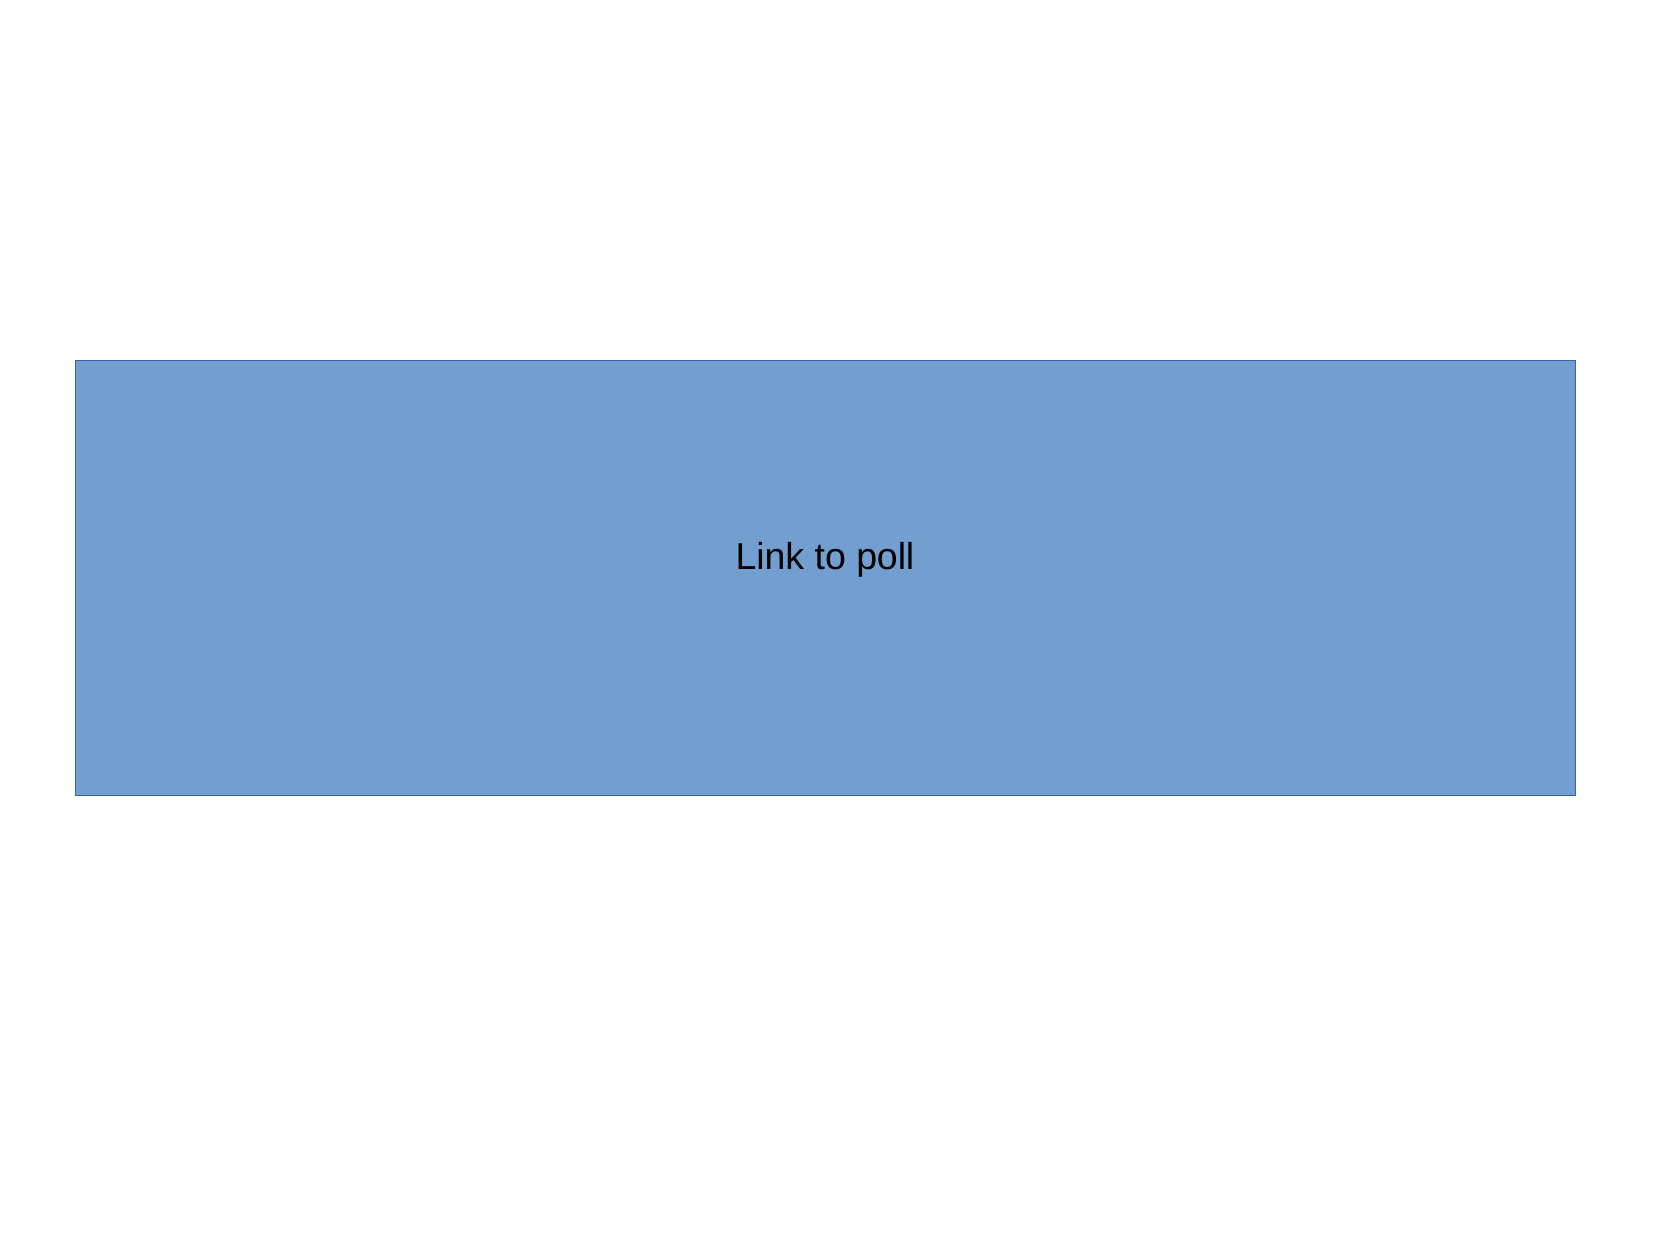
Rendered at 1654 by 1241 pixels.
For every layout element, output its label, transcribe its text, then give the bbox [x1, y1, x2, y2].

text_box Link to poll [75, 360, 1576, 796]
